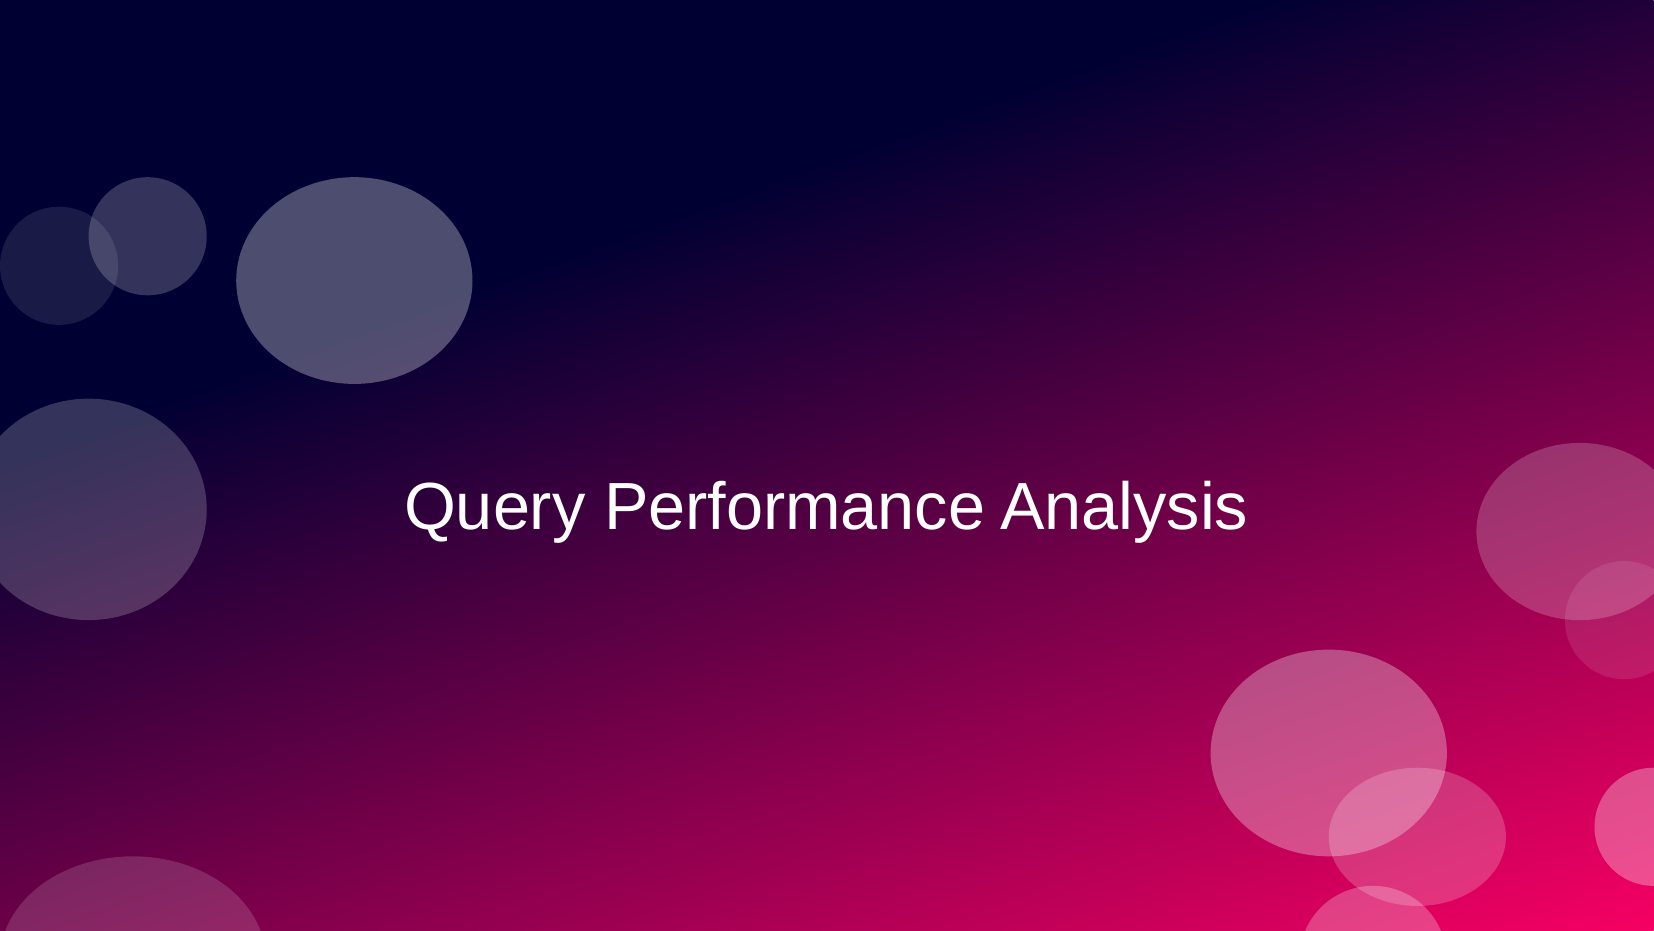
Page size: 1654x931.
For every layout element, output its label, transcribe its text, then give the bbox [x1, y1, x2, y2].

subtitle Query Performance Analysis [82, 150, 1571, 863]
